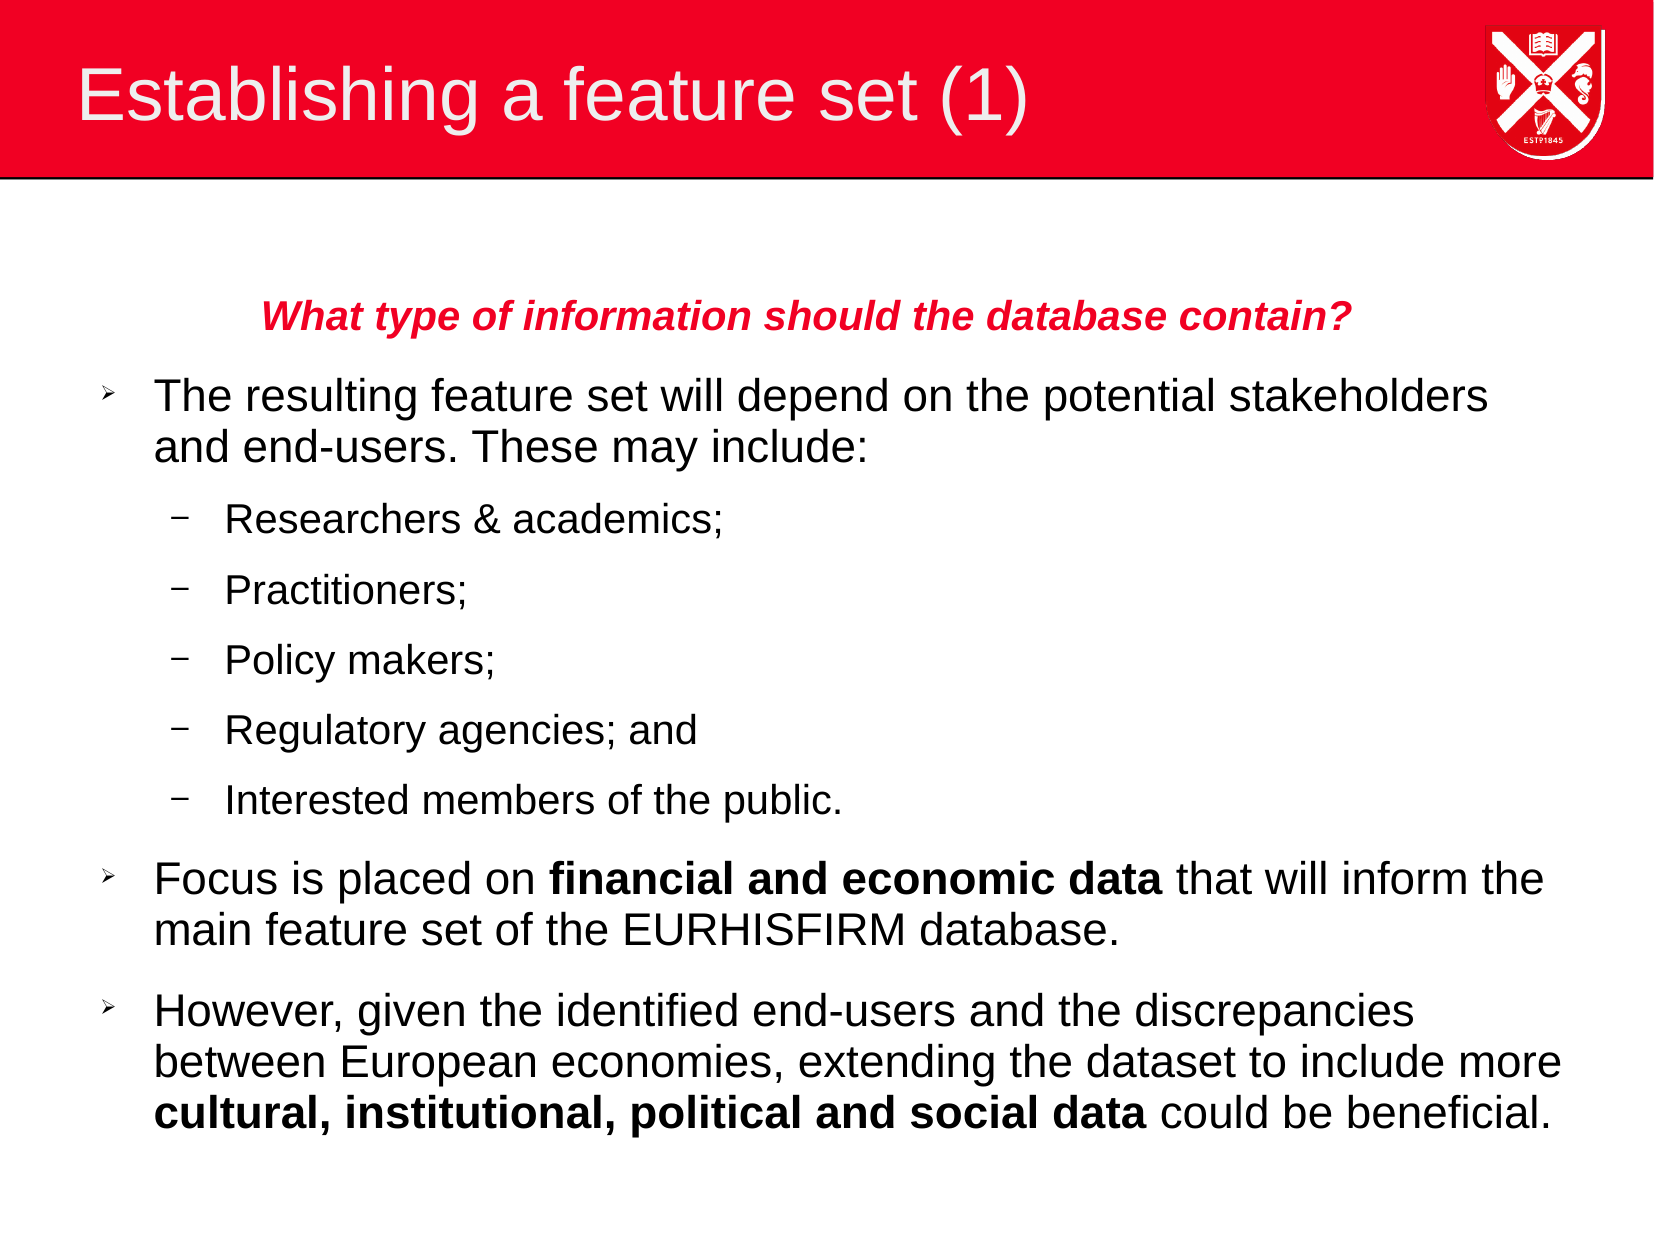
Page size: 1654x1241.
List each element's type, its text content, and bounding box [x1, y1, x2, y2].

list What type of information should the database contain? The resulting feature set will depend on the potential stakeholders and end-users. These may include: Researchers & academics; Practitioners; Policy makers; Regulatory agencies; and Interested members of the public. Focus is placed on financial and economic data that will inform the main feature set of the EURHISFIRM database. However, given the identified end-users and the discrepancies between European economies, extending the dataset to include more cultural, institutional, political and social data could be beneficial. [82, 289, 1571, 1152]
title Establishing a feature set (1) [0, 0, 1654, 178]
picture [1478, 25, 1609, 156]
